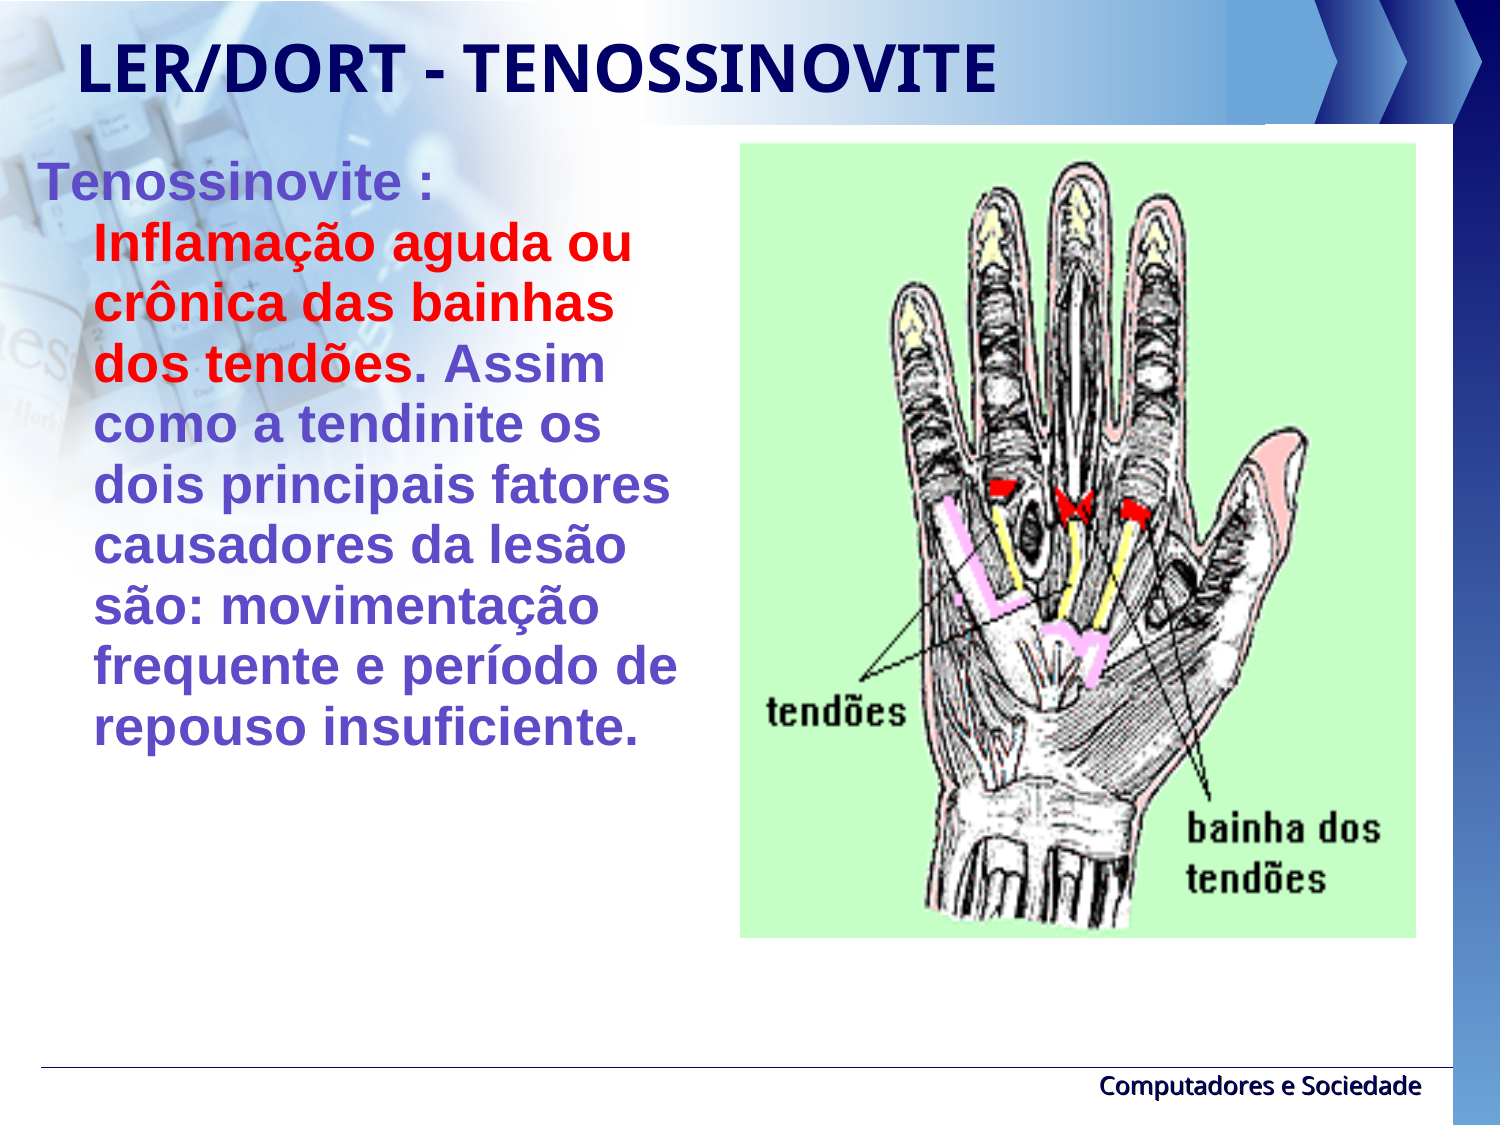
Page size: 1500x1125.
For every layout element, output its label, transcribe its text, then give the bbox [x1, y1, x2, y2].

list Tenossinovite : Inflamação aguda ou crônica das bainhas dos tendões. Assim como a tendinite os dois principais fatores causadores da lesão são: movimentação frequente e período de repouso insuficiente. [37, 151, 715, 1036]
picture [740, 141, 1416, 938]
title LER/DORT - TENOSSINOVITE [74, 0, 1300, 147]
